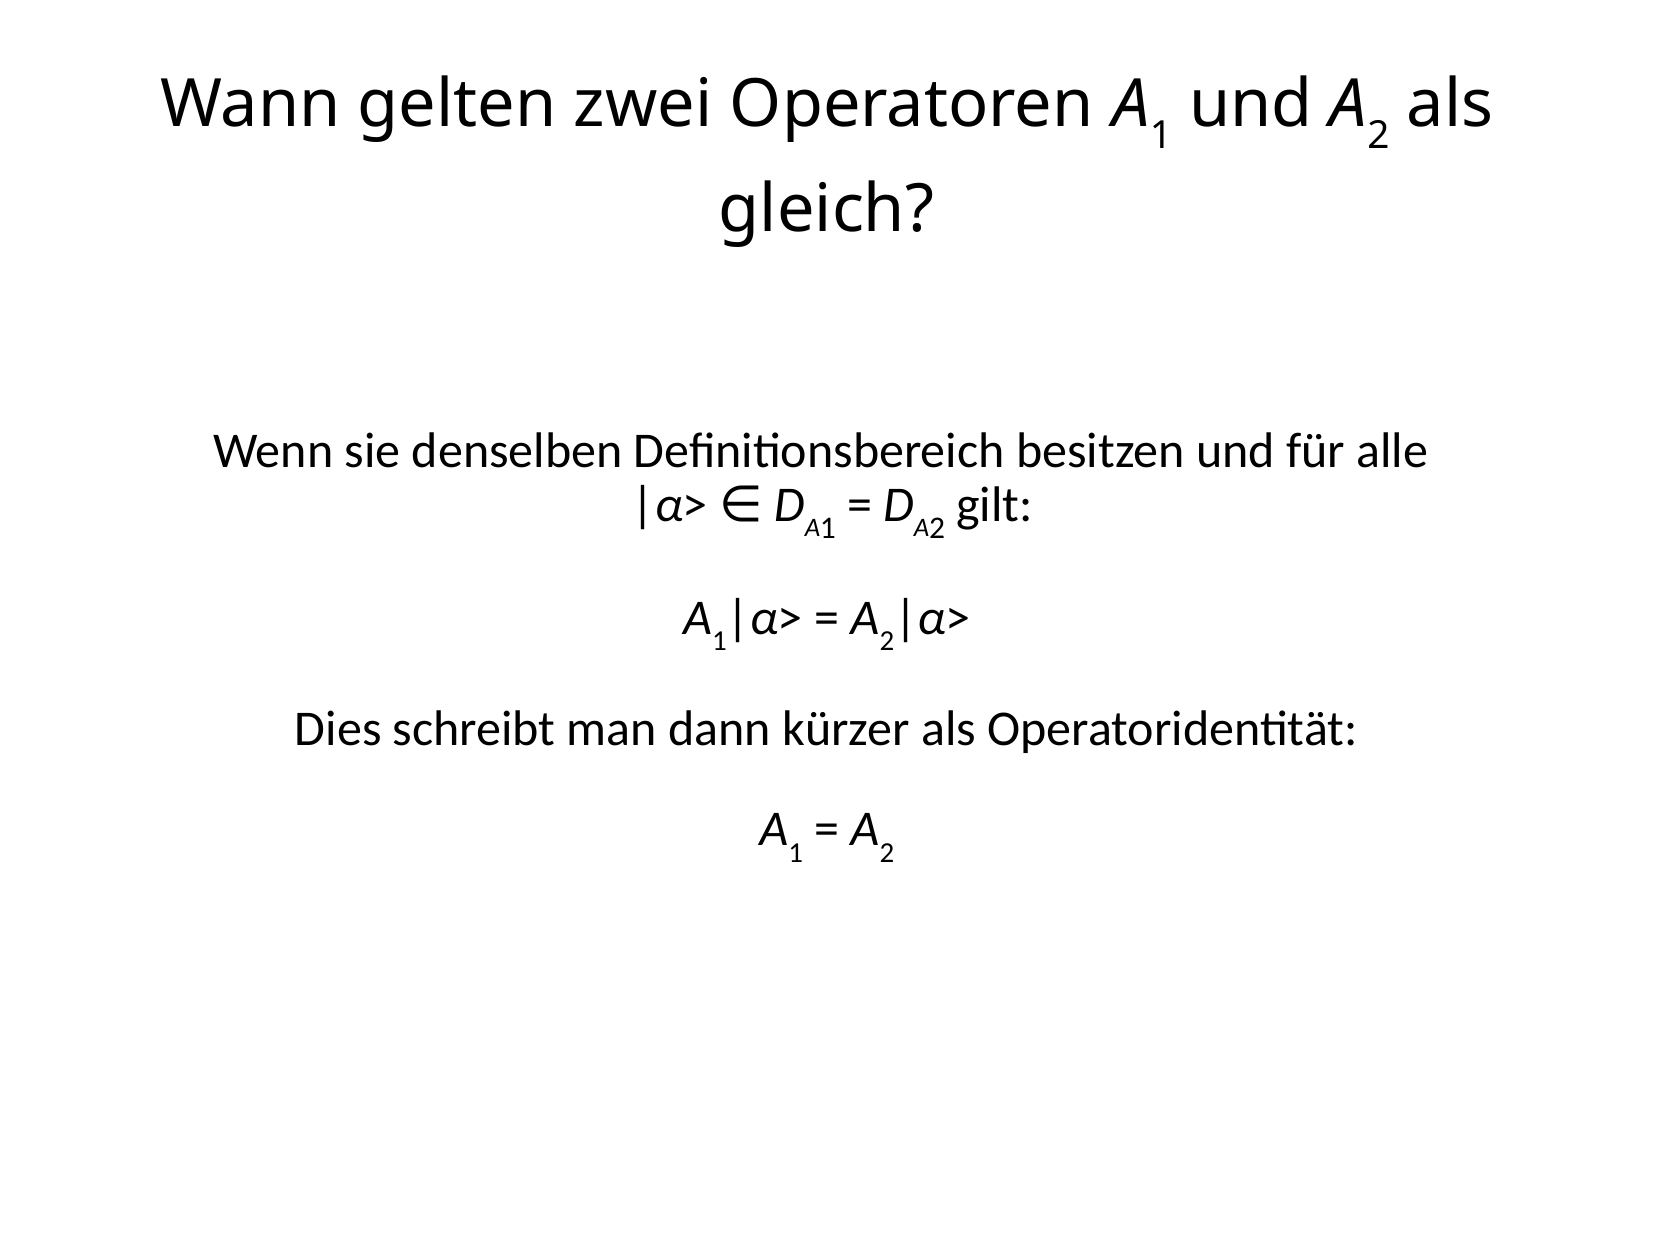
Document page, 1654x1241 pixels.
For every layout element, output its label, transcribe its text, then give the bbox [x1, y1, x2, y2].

title Wann gelten zwei Operatoren A1 und A2 als gleich? [82, 49, 1571, 257]
subtitle Wenn sie denselben Definitionsbereich besitzen und für alle |α> ∈ DA1 = DA2 gilt: A1|α> = A2|α> Dies schreibt man dann kürzer als Operatoridentität: A1 = A2 [82, 290, 1571, 1010]
